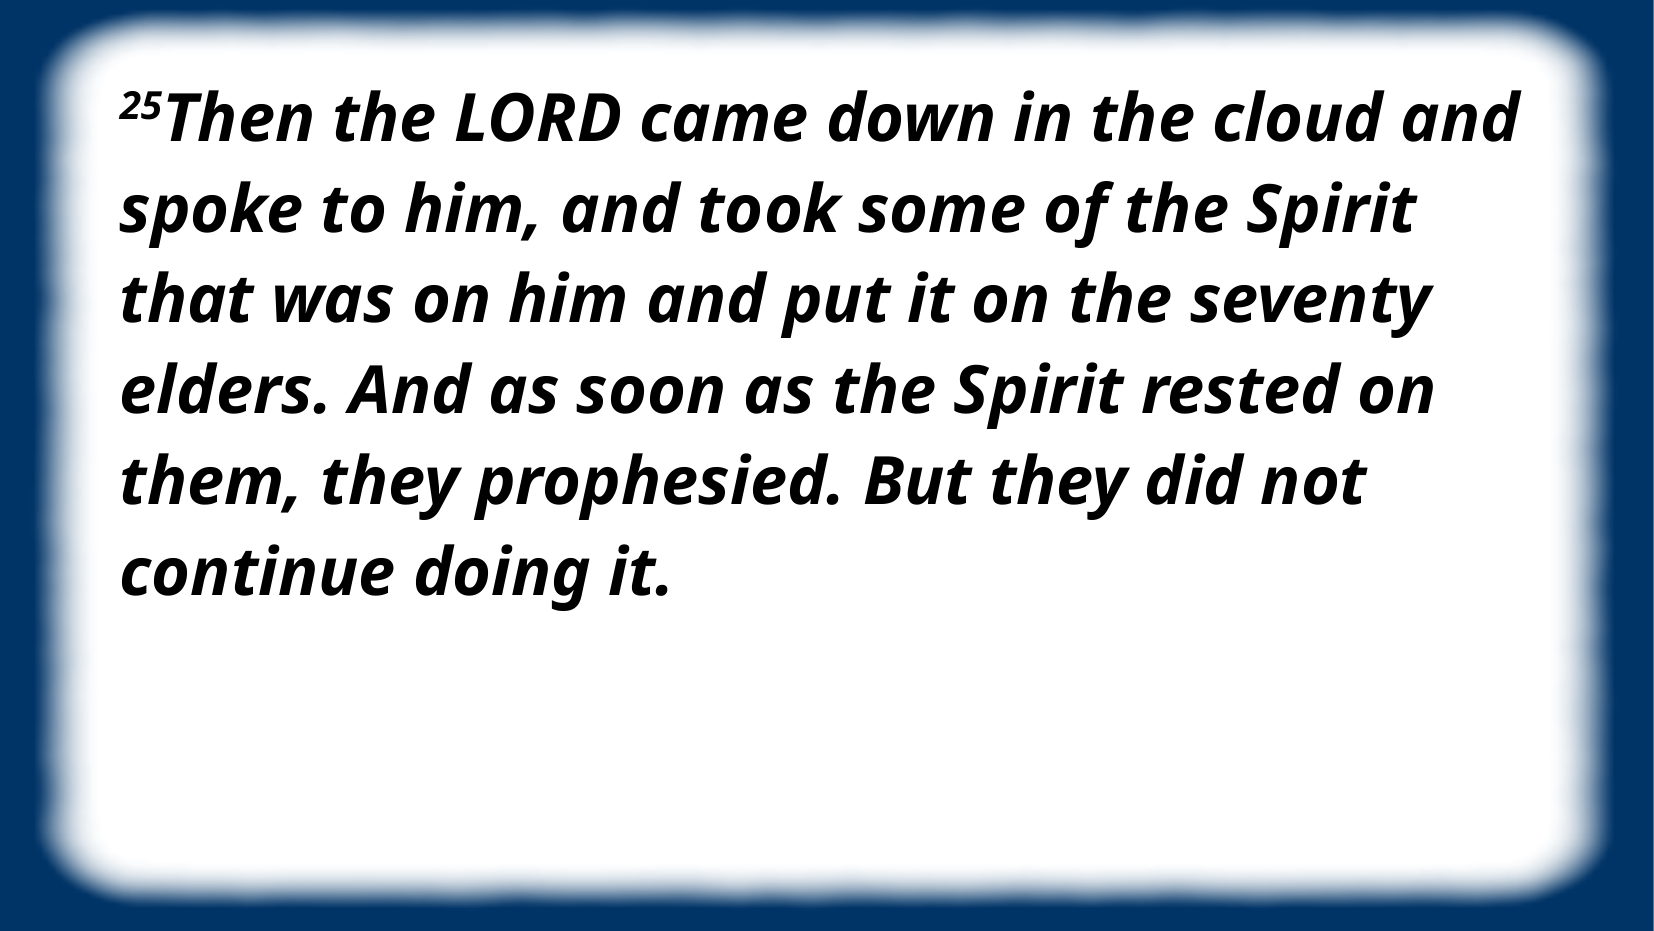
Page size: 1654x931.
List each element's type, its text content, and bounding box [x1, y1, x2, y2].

text_box 25Then the LORD came down in the cloud and spoke to him, and took some of the Spirit that was on him and put it on the seventy elders. And as soon as the Spirit rested on them, they prophesied. But they did not continue doing it. [104, 62, 1545, 528]
picture [0, 0, 1654, 931]
